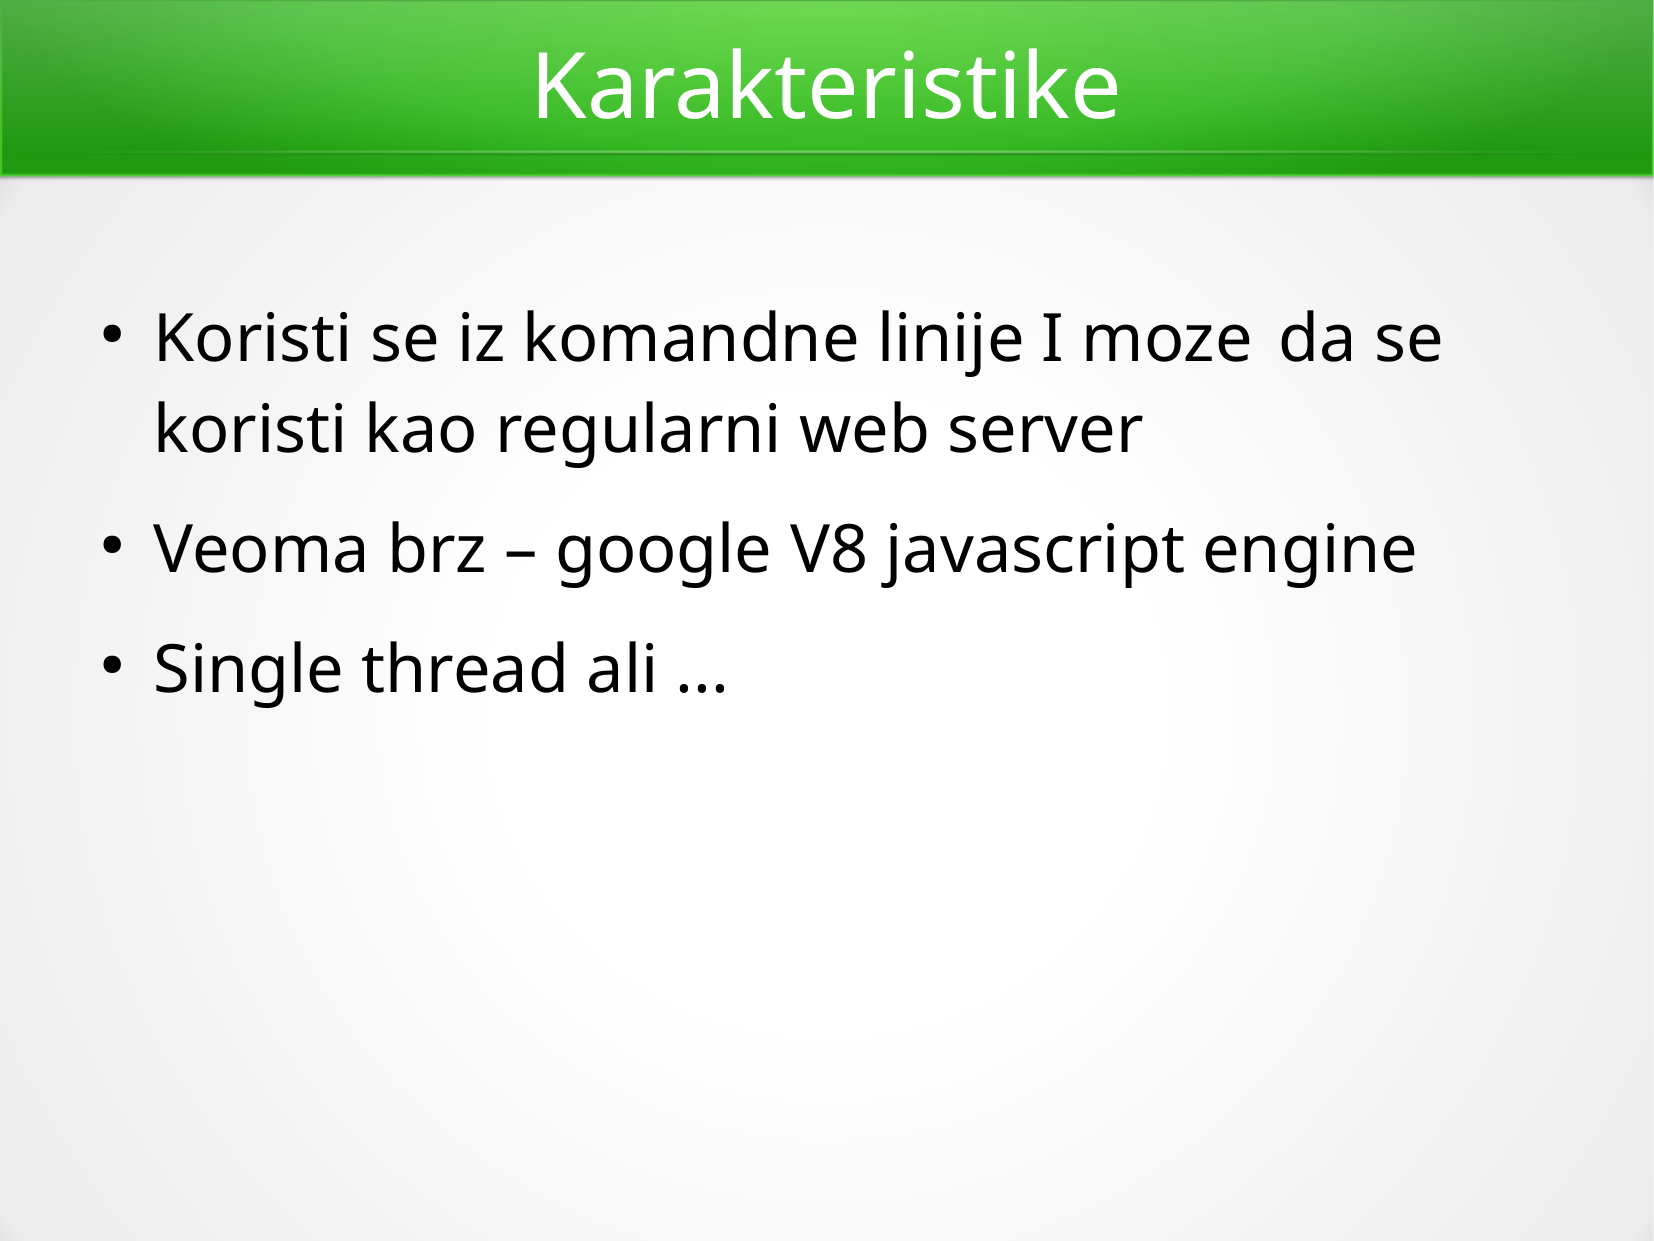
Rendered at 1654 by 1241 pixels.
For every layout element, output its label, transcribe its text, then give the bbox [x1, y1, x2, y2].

title Karakteristike [82, 11, 1571, 154]
list Koristi se iz komandne linije I moze da se koristi kao regularni web server Veoma brz – google V8 javascript engine Single thread ali ... [82, 290, 1571, 1010]
picture [0, 0, 1654, 1241]
